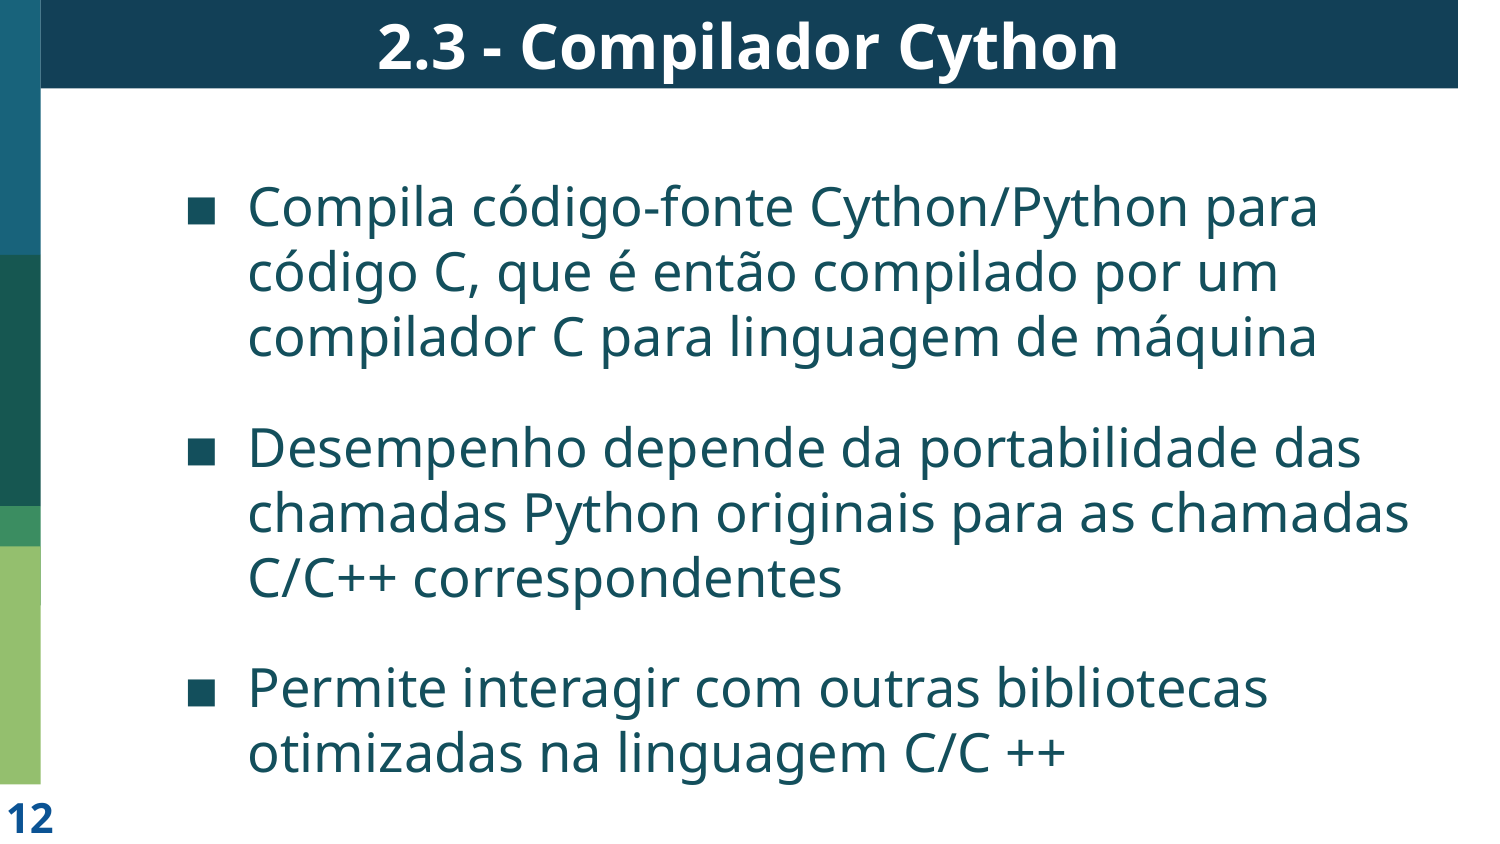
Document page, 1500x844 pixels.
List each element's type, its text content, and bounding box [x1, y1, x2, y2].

slide_number <number> [0, 785, 59, 844]
title 2.3 - Compilador Cython [40, 0, 1459, 89]
list Compila código-fonte Cython/Python para código C, que é então compilado por um compilador C para linguagem de máquina Desempenho depende da portabilidade das chamadas Python originais para as chamadas C/C++ correspondentes Permite interagir com outras bibliotecas otimizadas na linguagem C/C ++ [157, 157, 1439, 719]
